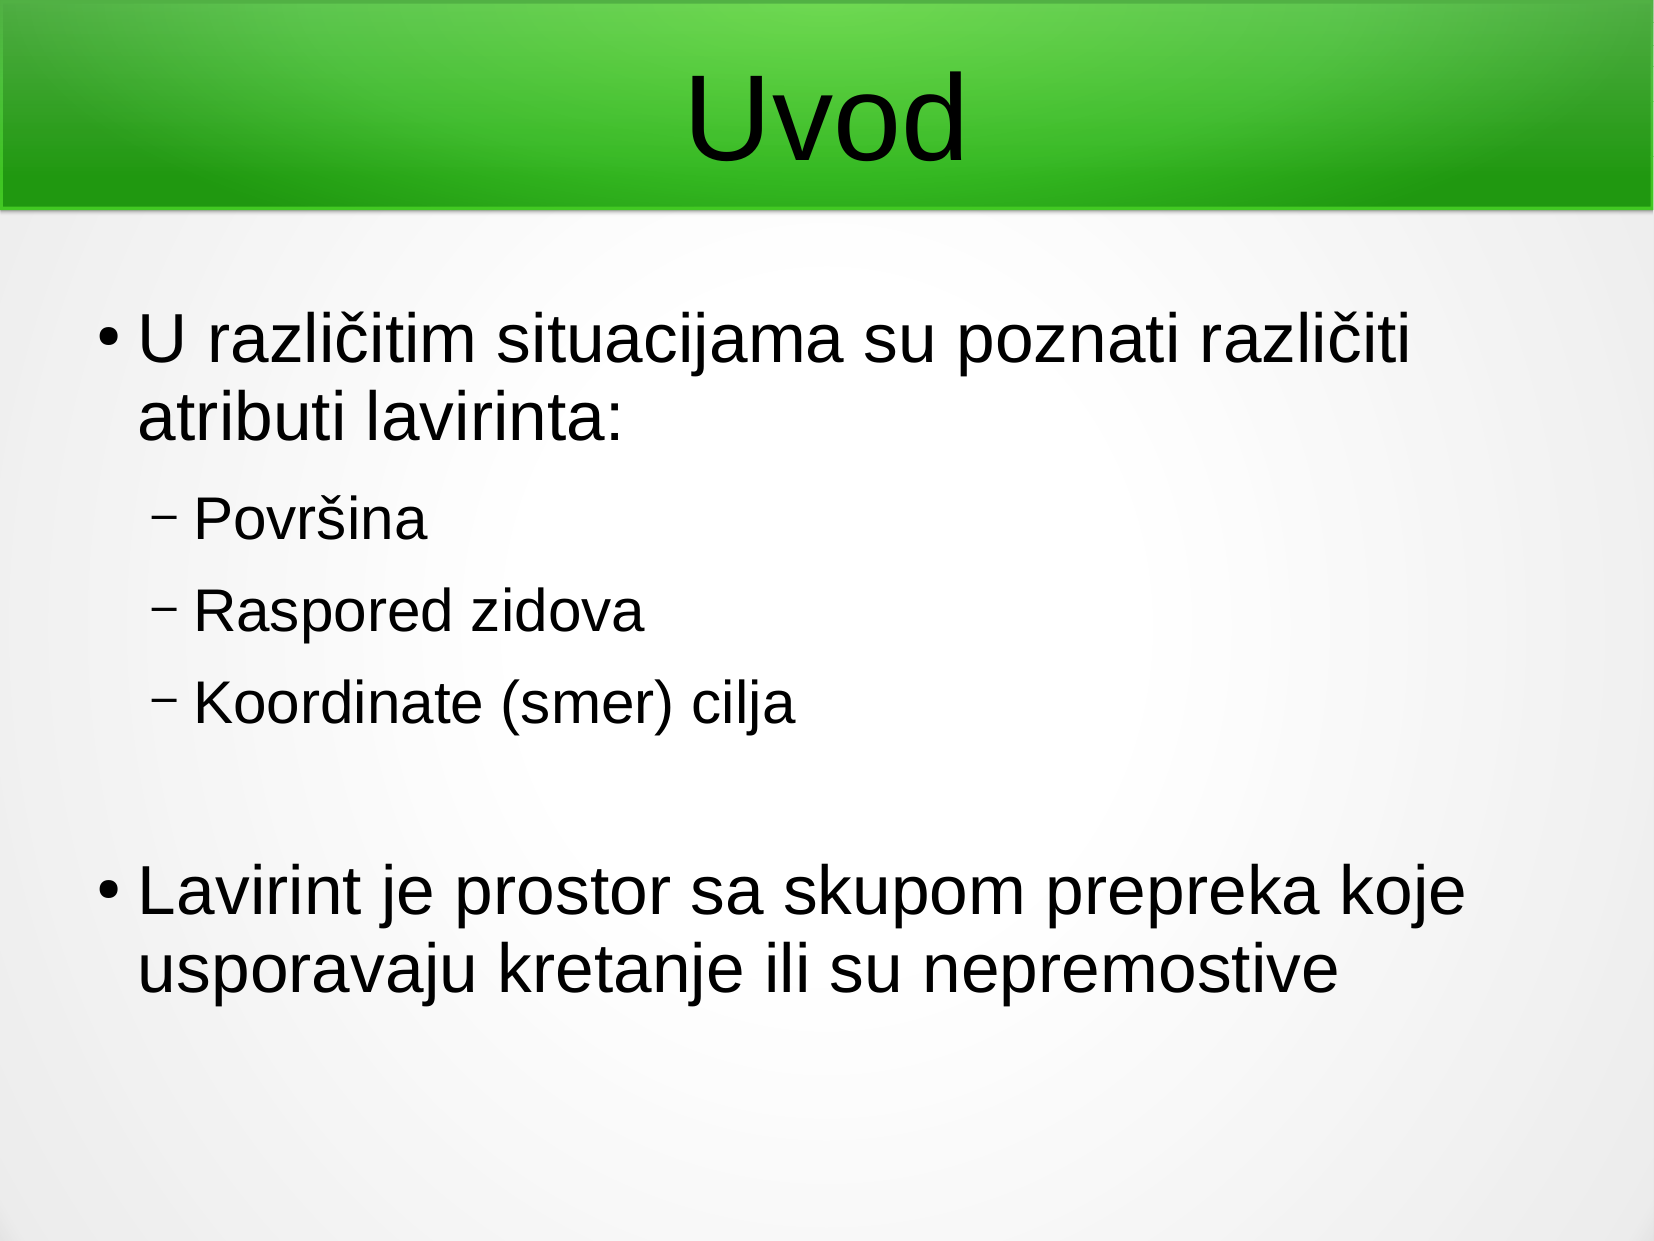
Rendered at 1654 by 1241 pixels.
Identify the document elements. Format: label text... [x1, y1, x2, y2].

title Uvod [82, 47, 1571, 189]
list U različitim situacijama su poznati različiti atributi lavirinta: Površina Raspored zidova Koordinate (smer) cilja Lavirint je prostor sa skupom prepreka koje usporavaju kretanje ili su nepremostive [82, 299, 1571, 1019]
